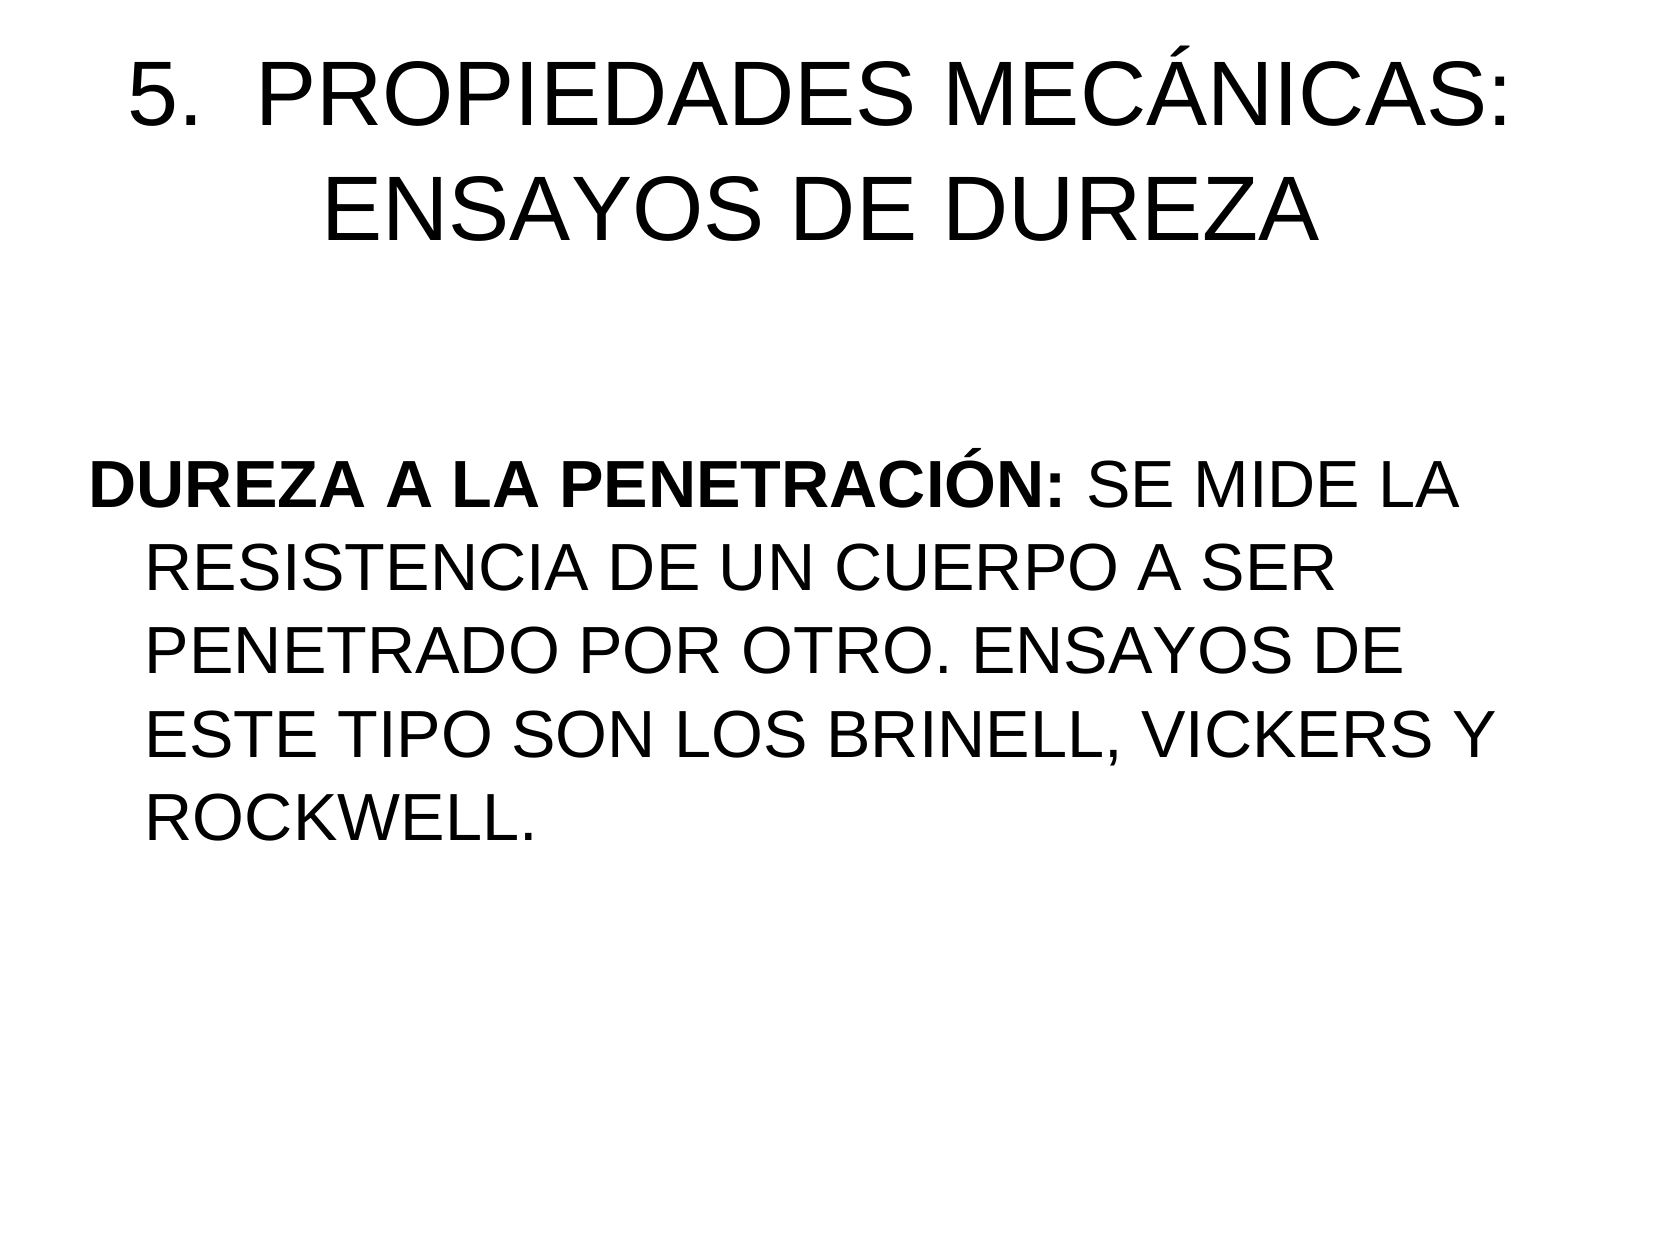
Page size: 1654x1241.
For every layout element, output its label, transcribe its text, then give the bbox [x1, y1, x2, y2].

title 5. PROPIEDADES MECÁNICAS: ENSAYOS DE DUREZA [77, 29, 1565, 259]
subtitle DUREZA A LA PENETRACIÓN: SE MIDE LA RESISTENCIA DE UN CUERPO A SER PENETRADO POR OTRO. ENSAYOS DE ESTE TIPO SON LOS BRINELL, VICKERS Y ROCKWELL. [88, 361, 1577, 1180]
